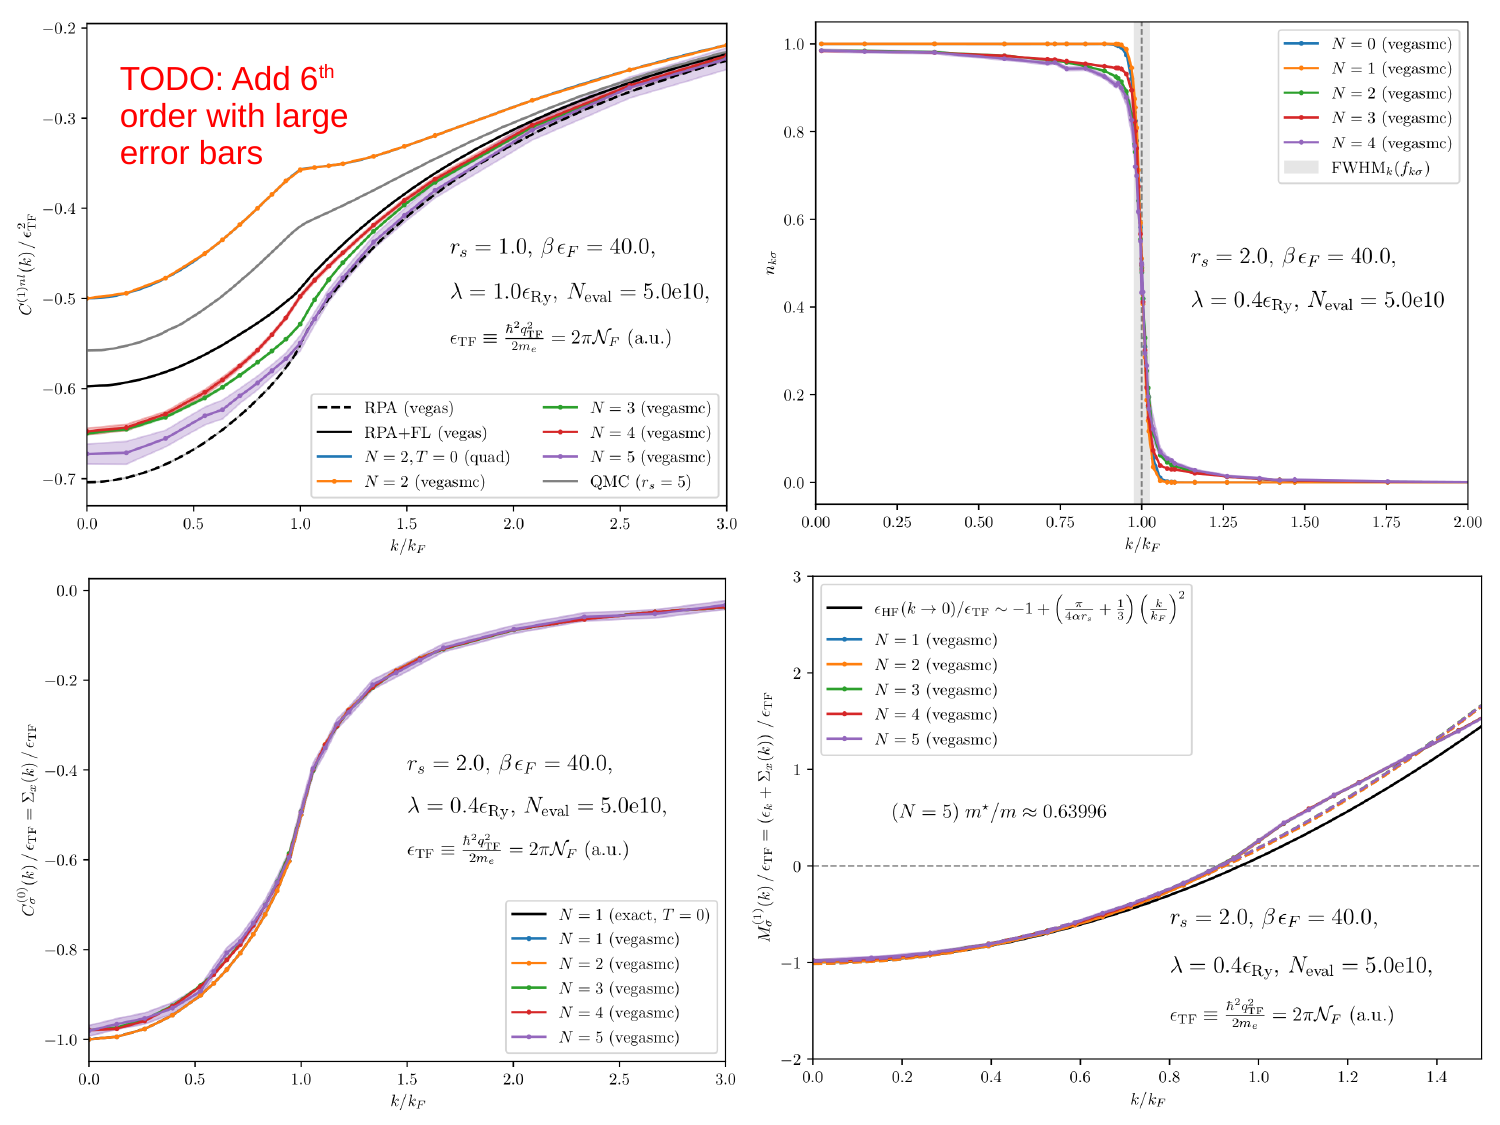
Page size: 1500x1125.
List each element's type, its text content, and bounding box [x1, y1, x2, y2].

picture [0, 5, 1498, 1125]
text_box TODO: Add 6th order with large error bars [105, 52, 436, 180]
